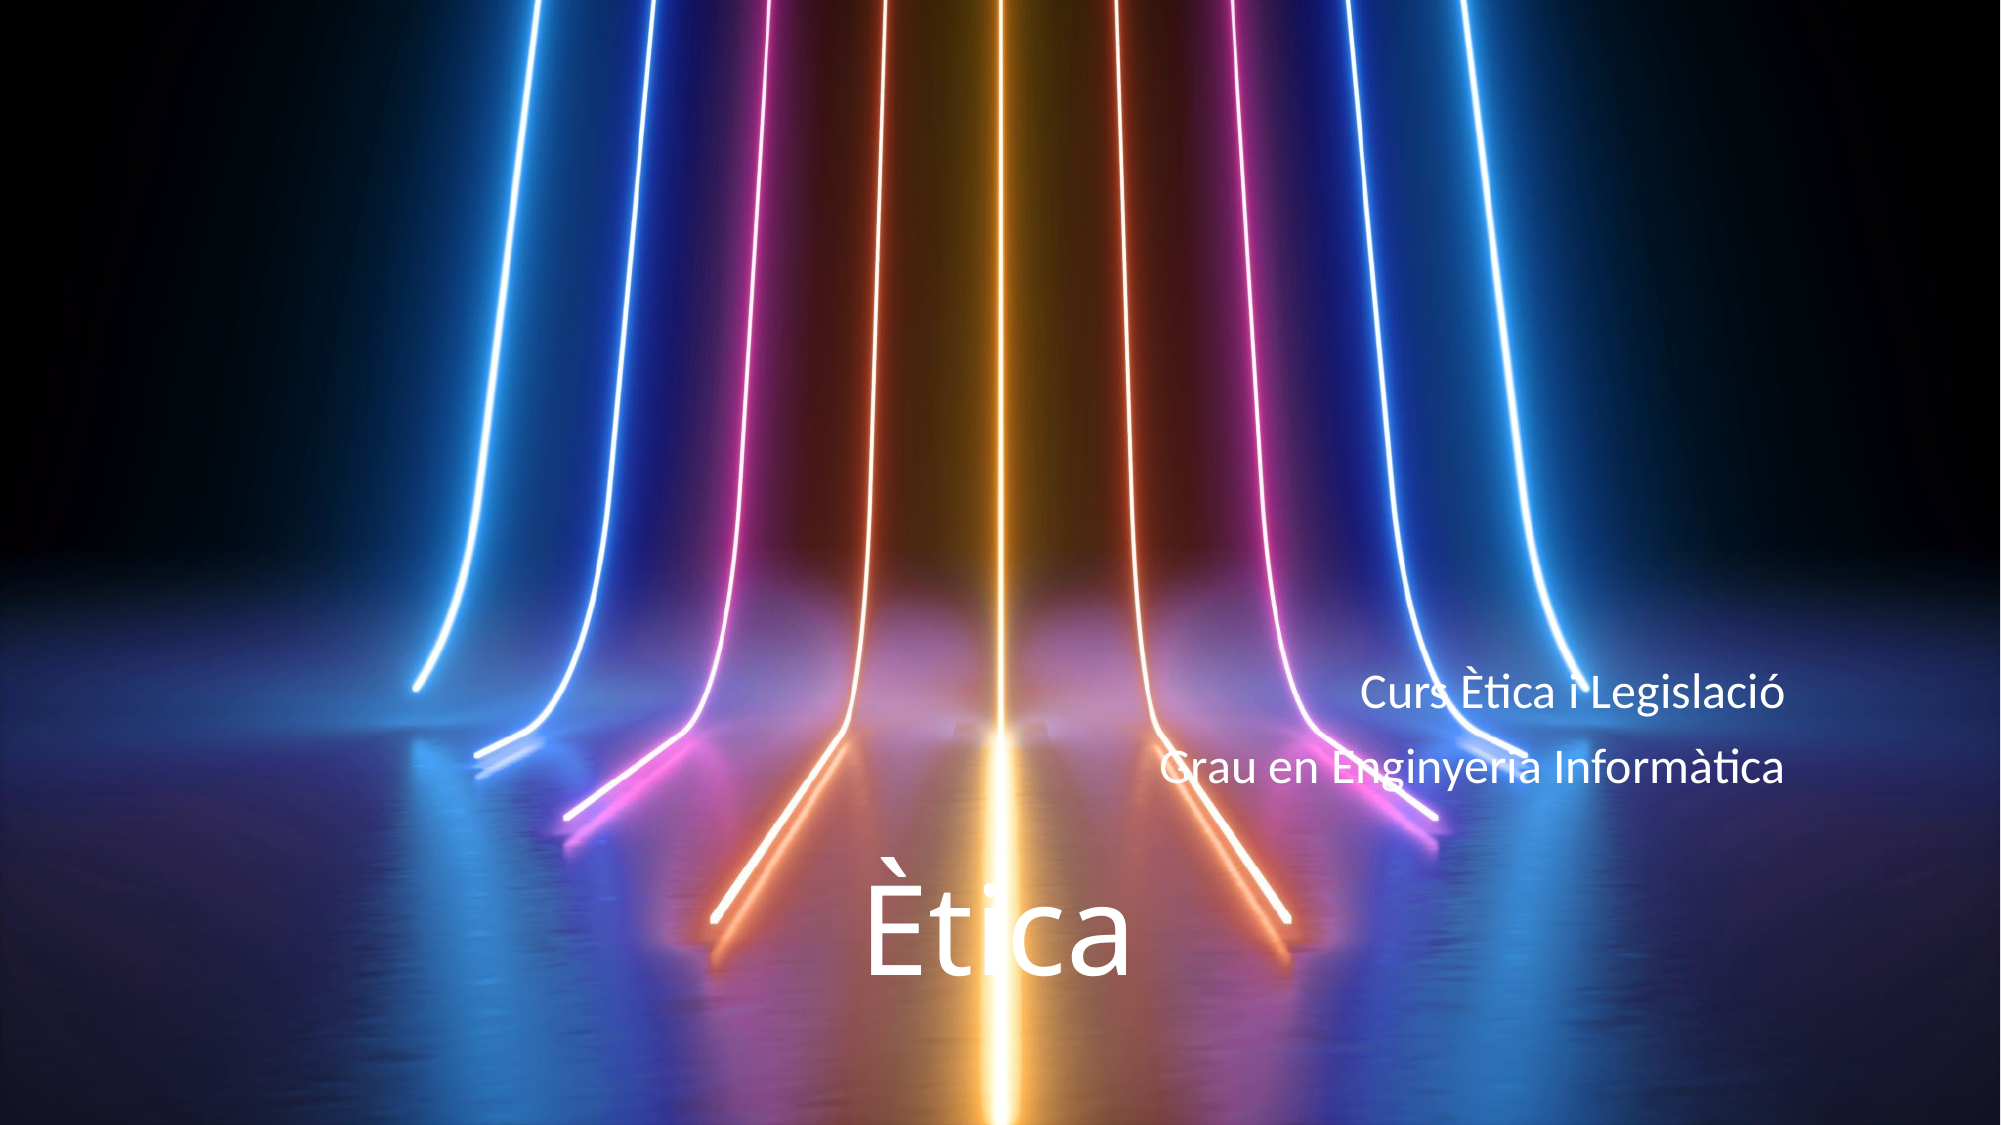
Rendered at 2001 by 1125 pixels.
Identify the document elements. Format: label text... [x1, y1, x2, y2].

title Ètica [145, 854, 1851, 1016]
picture [0, 0, 2000, 1125]
subtitle Curs Ètica i Legislació Grau en Enginyeria Informàtica [1144, 562, 1870, 802]
